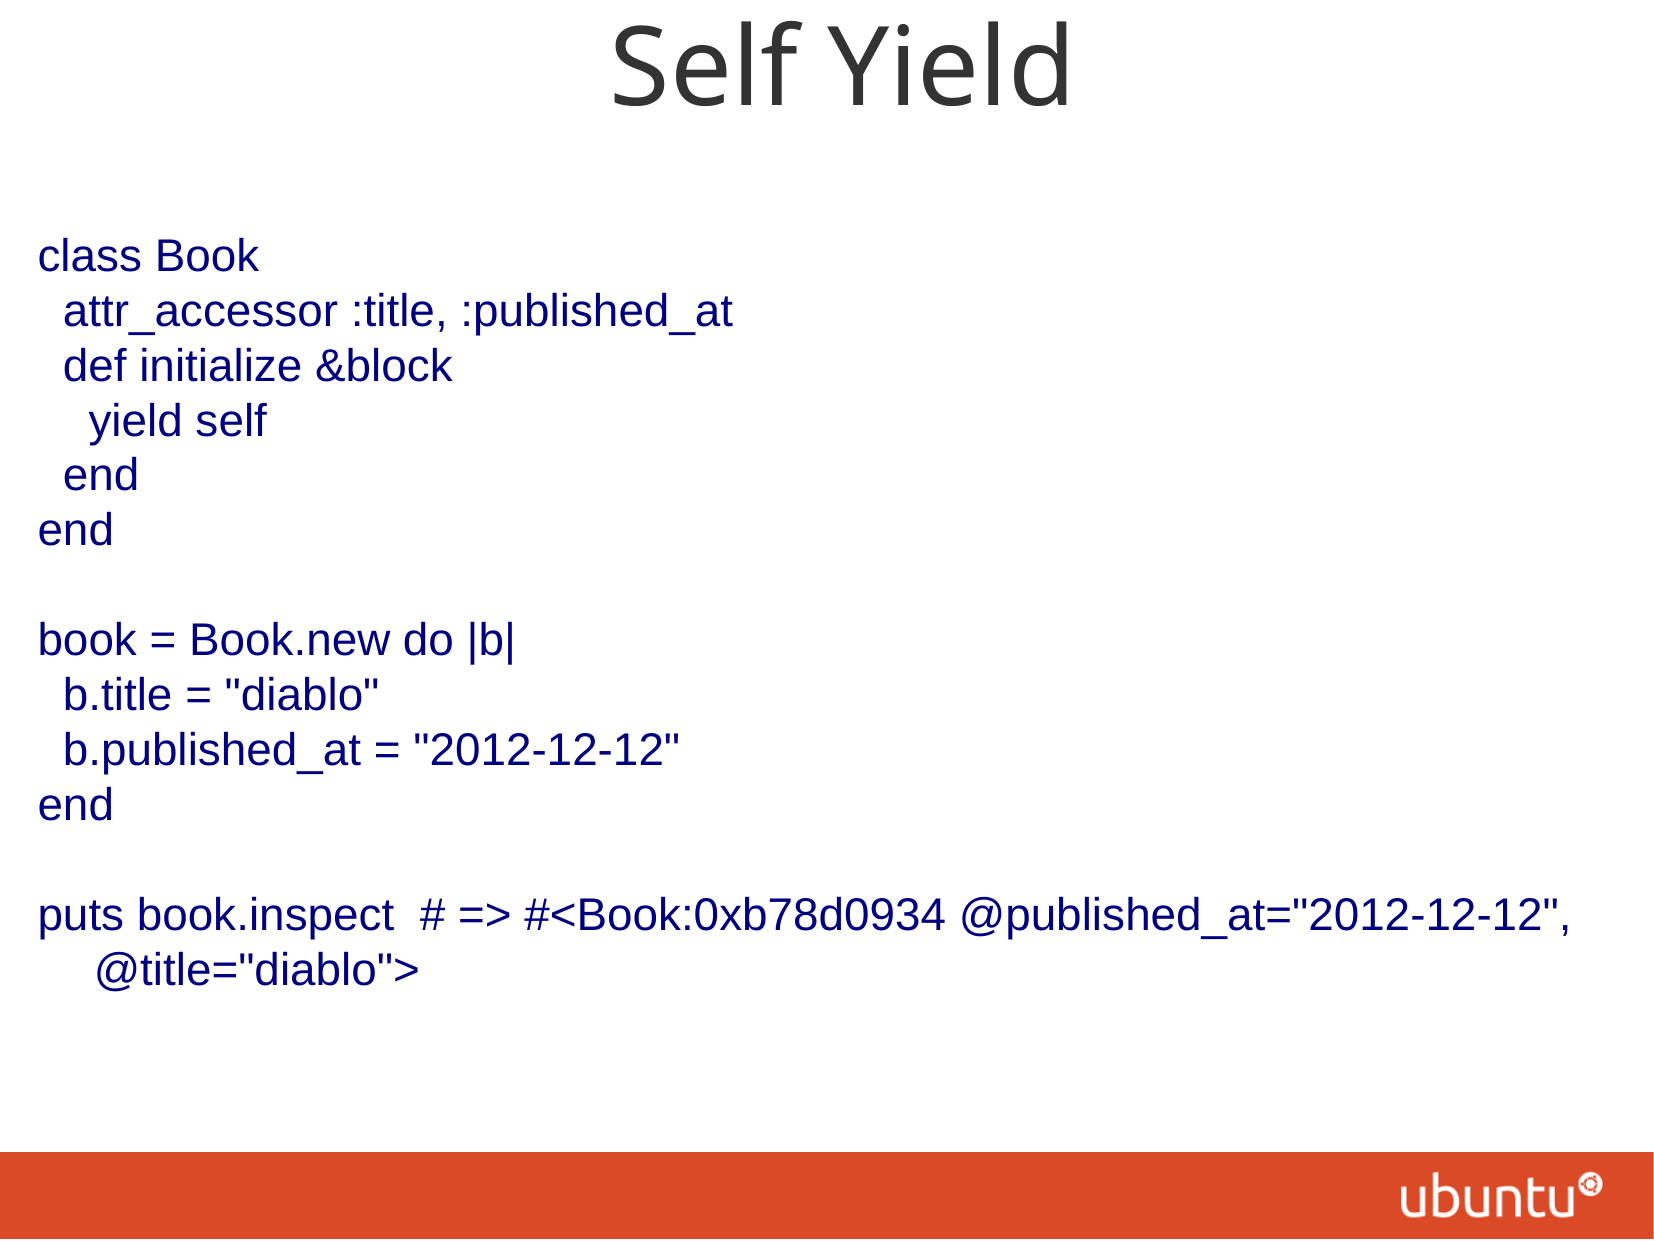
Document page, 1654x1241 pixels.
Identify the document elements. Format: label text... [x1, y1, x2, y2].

picture [0, 1152, 1654, 1239]
title Self Yield [73, 0, 1613, 141]
subtitle class Book attr_accessor :title, :published_at def initialize &block yield self end end book = Book.new do |b| b.title = "diablo" b.published_at = "2012-12-12" end puts book.inspect # => #<Book:0xb78d0934 @published_at="2012-12-12", @title="diablo"> [37, 150, 1613, 1126]
